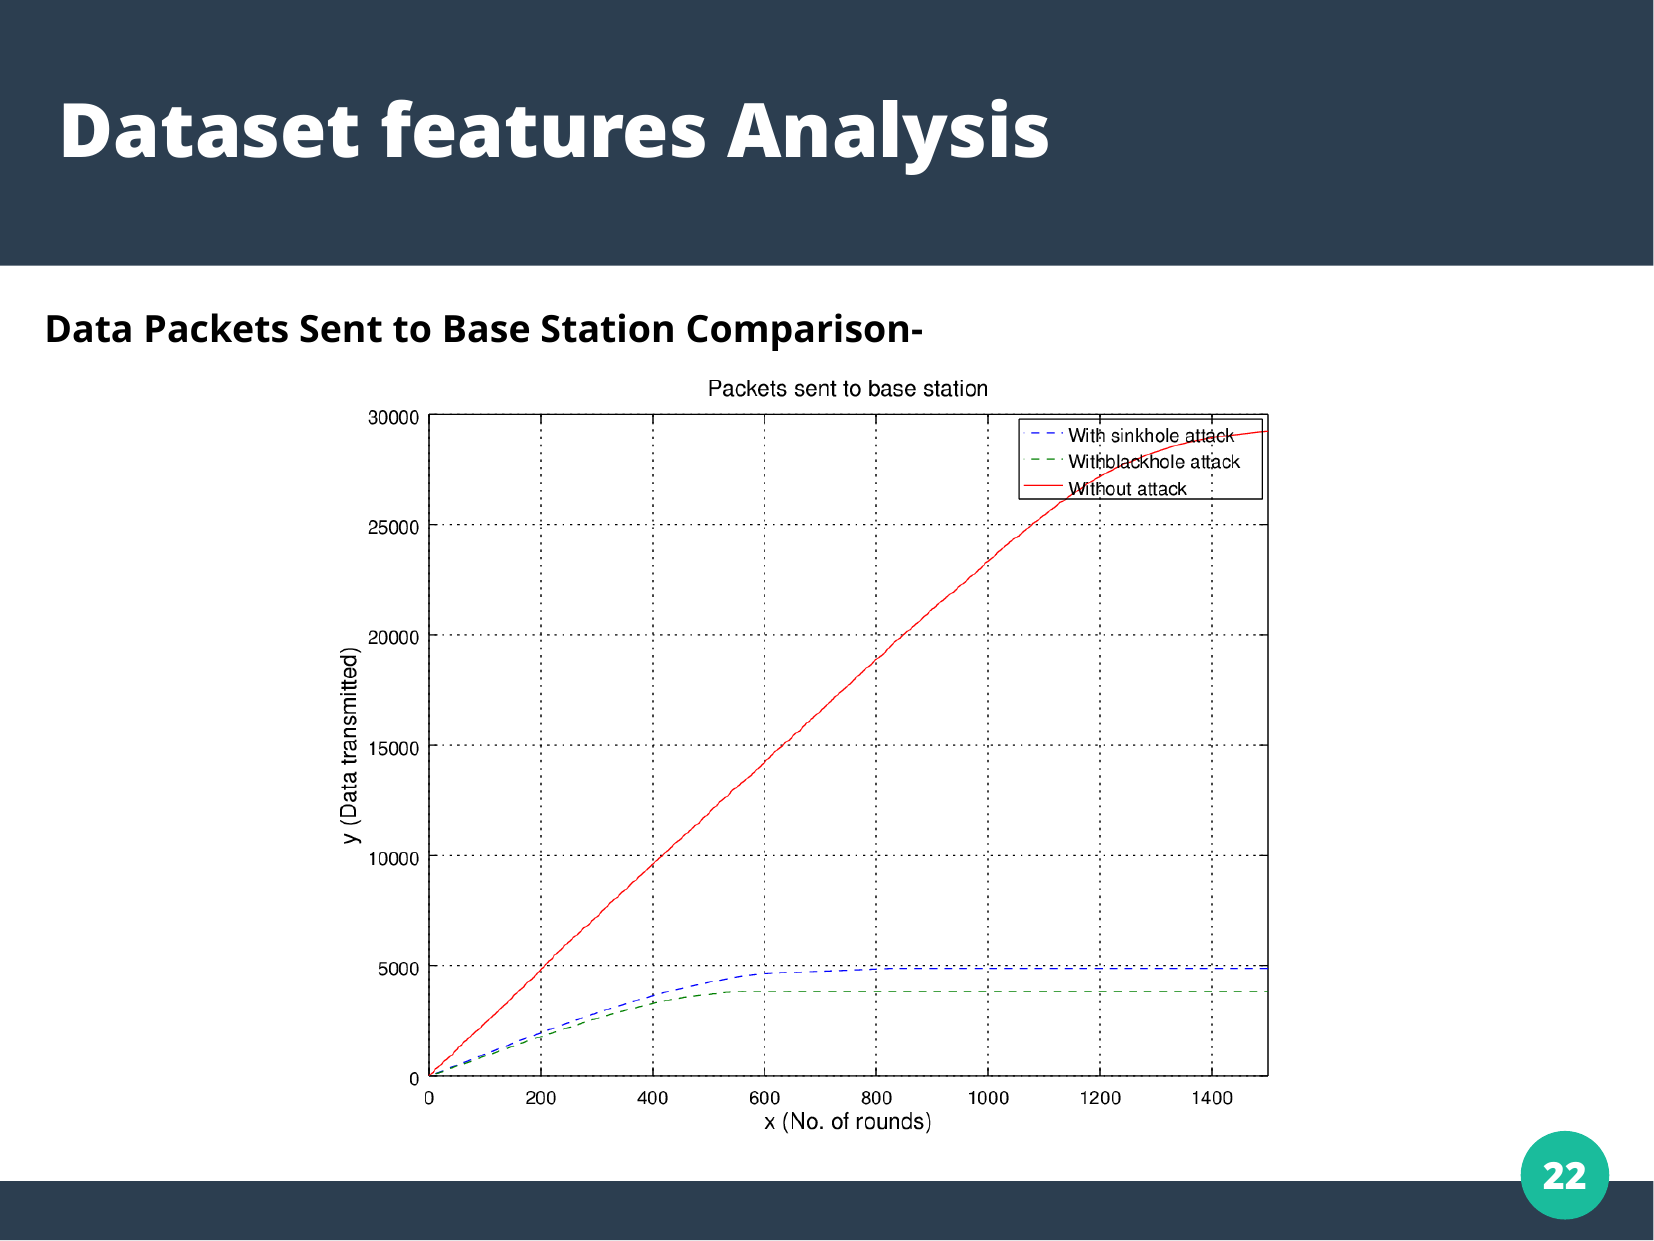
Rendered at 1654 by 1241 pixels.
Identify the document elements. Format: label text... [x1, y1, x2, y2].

picture [288, 353, 1370, 1167]
text_box Data Packets Sent to Base Station Comparison- [29, 295, 1625, 354]
title Dataset features Analysis [59, 49, 1595, 207]
